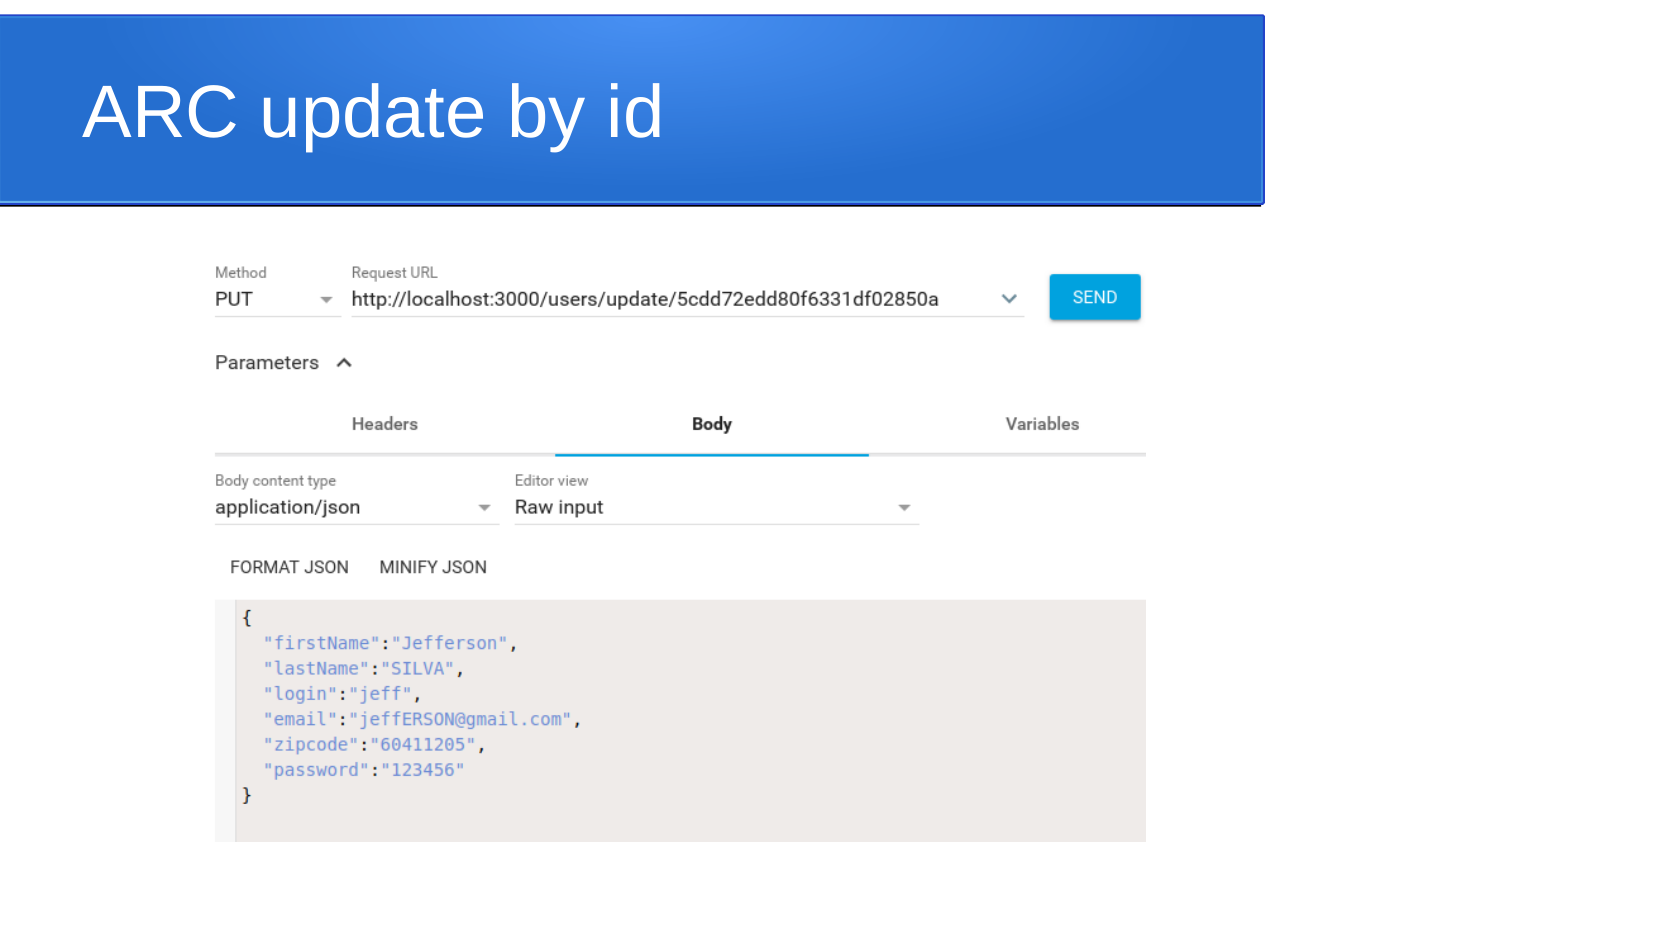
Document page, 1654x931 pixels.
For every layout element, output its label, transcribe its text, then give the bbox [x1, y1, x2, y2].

picture [205, 259, 1146, 842]
title ARC update by id [82, 35, 1235, 189]
